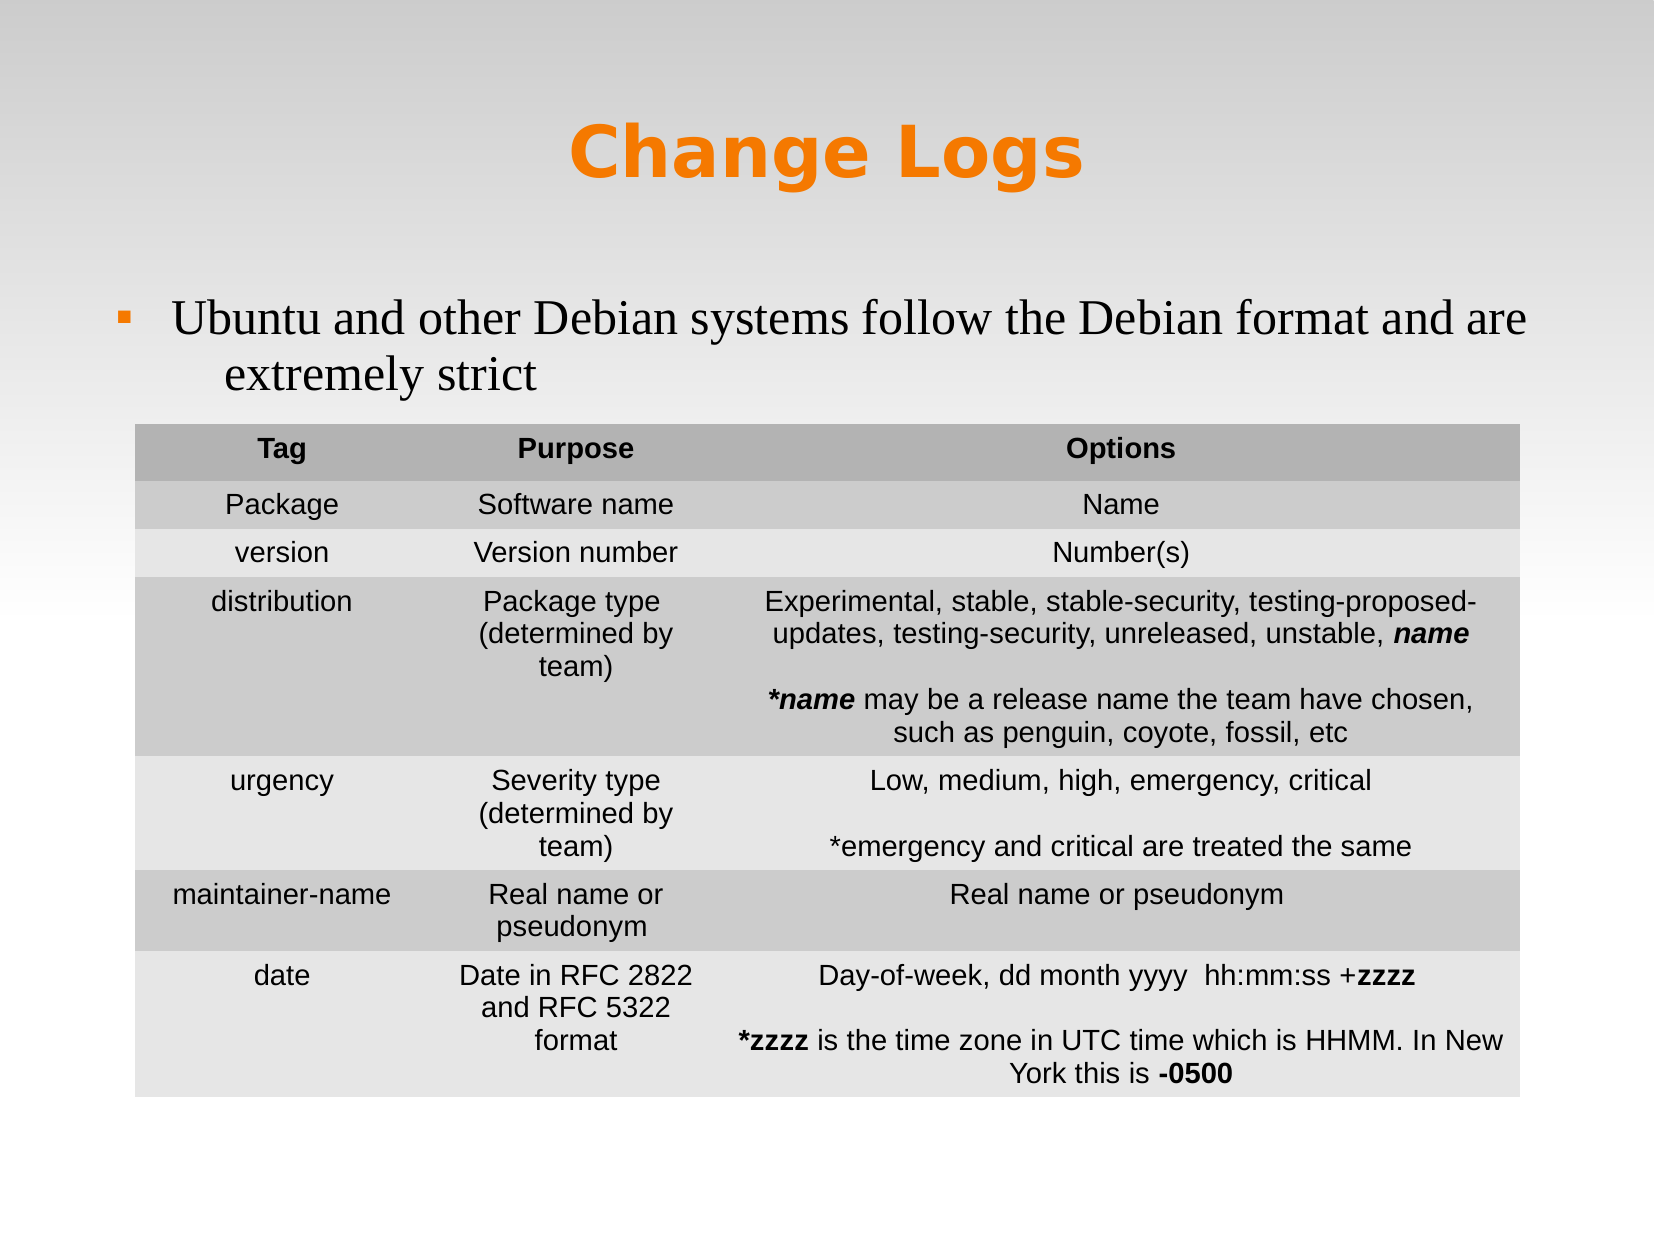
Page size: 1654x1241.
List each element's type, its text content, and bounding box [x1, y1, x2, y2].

table_cell Low, medium, high, emergency, critical *emergency and critical are treated the same [723, 756, 1520, 870]
table_cell Version number [430, 529, 723, 577]
table_cell version [135, 529, 430, 577]
table_cell Real name or pseudonym [723, 870, 1520, 951]
table_cell maintainer-name [135, 870, 430, 951]
table_header Options [723, 424, 1520, 481]
table_cell Package type (determined by team) [430, 577, 723, 756]
table_cell urgency [135, 756, 430, 870]
table_cell Date in RFC 2822 and RFC 5322 format [430, 951, 723, 1097]
table_cell date [135, 951, 430, 1097]
table_cell Experimental, stable, stable-security, testing-proposed-updates, testing-security, unreleased, unstable, name *name may be a release name the team have chosen, such as penguin, coyote, fossil, etc [723, 577, 1520, 756]
table_cell Day-of-week, dd month yyyy hh:mm:ss +zzzz *zzzz is the time zone in UTC time which is HHMM. In New York this is -0500 [723, 951, 1520, 1097]
table_cell distribution [135, 577, 430, 756]
table_cell Real name or pseudonym [430, 870, 723, 951]
title Change Logs [82, 49, 1571, 257]
table_cell Package [135, 481, 430, 529]
table_cell Number(s) [723, 529, 1520, 577]
table_cell Name [723, 481, 1520, 529]
table_header Purpose [430, 424, 723, 481]
list Ubuntu and other Debian systems follow the Debian format and are extremely strict [82, 290, 1571, 1109]
table_cell Severity type (determined by team) [430, 756, 723, 870]
table_cell Software name [430, 481, 723, 529]
table_header Tag [135, 424, 430, 481]
